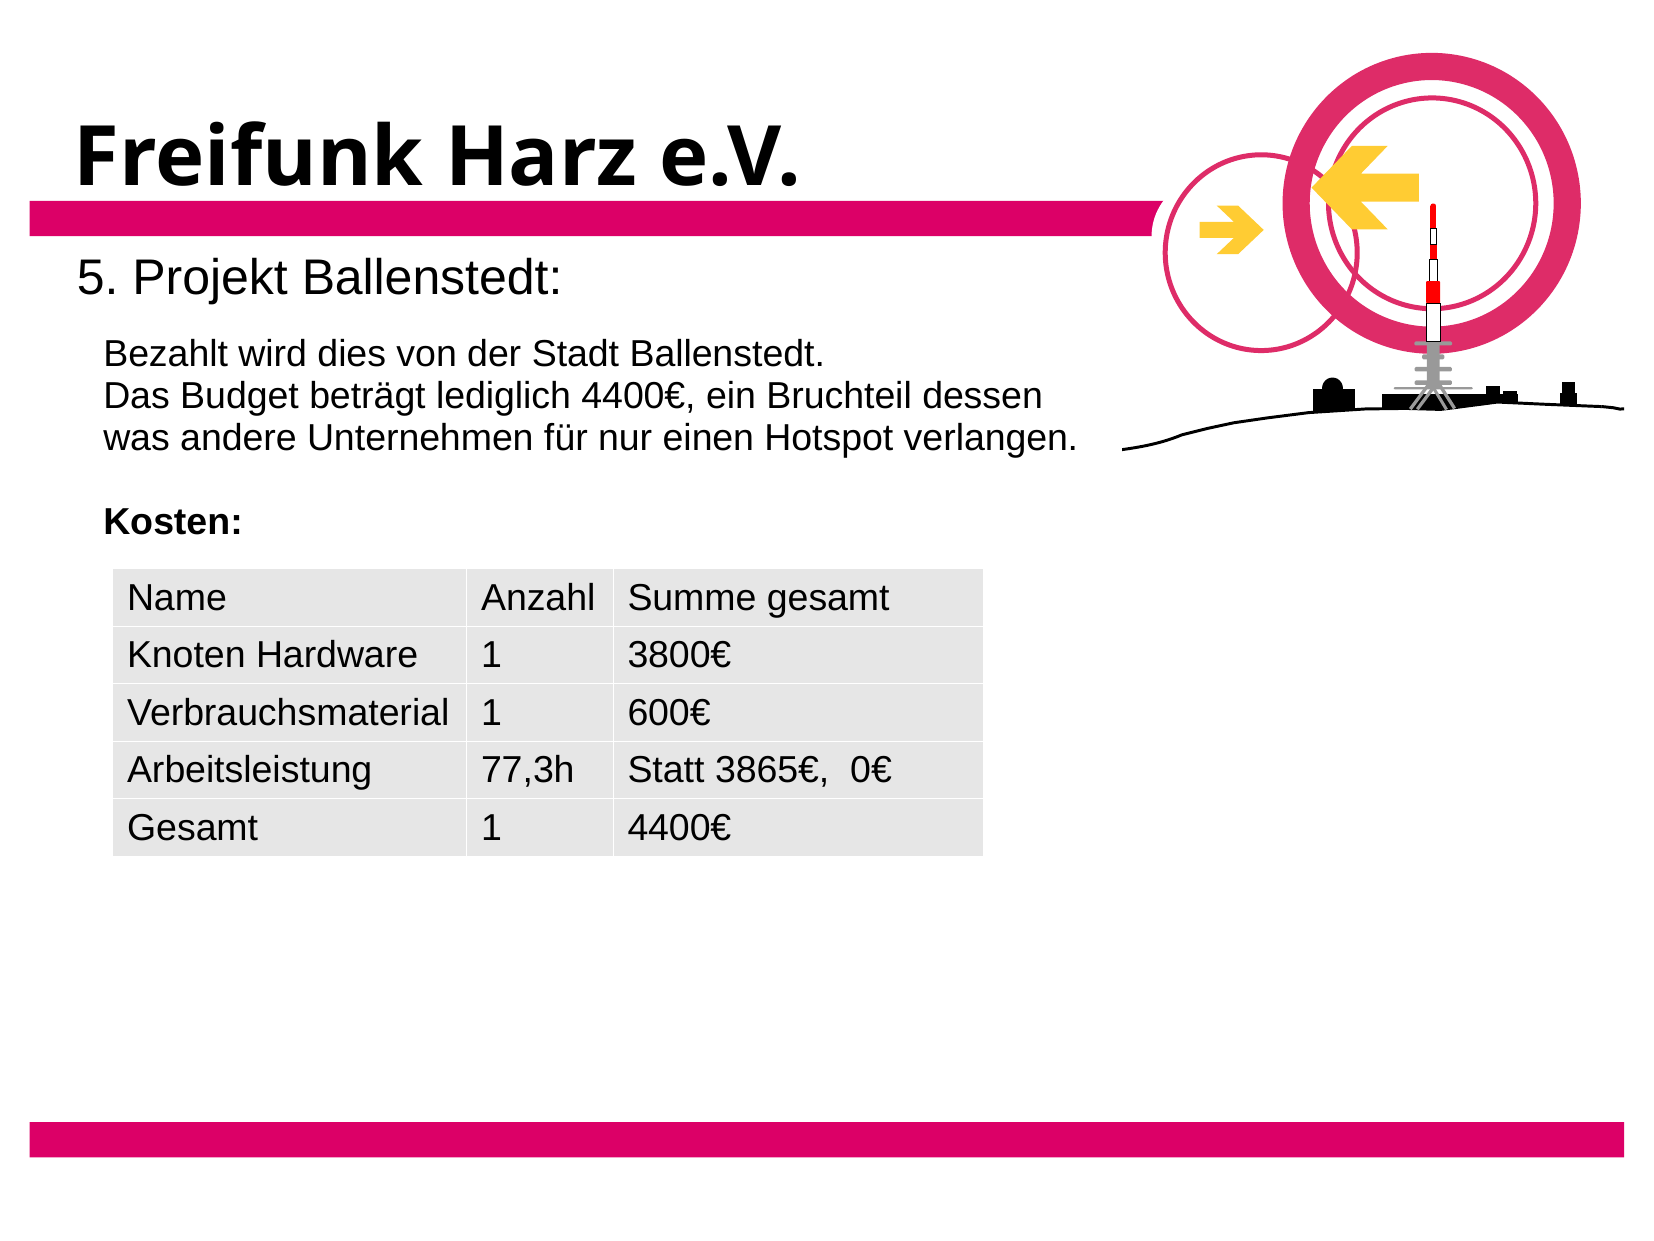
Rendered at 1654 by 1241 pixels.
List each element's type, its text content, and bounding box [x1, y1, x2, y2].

table_cell Arbeitsleistung [113, 742, 466, 798]
table_cell Statt 3865€, 0€ [614, 742, 983, 798]
table_cell Knoten Hardware [113, 627, 466, 683]
text_box Bezahlt wird dies von der Stadt Ballenstedt. Das Budget beträgt lediglich 4400€, ein Bruchteil dessen was andere Unternehmen für nur einen Hotspot verlangen. Kosten: [88, 324, 1123, 552]
table_cell Verbrauchsmaterial [113, 684, 466, 741]
table_cell 4400€ [614, 799, 983, 856]
table_cell 1 [467, 684, 613, 741]
table_cell 600€ [614, 684, 983, 741]
table_cell 77,3h [467, 742, 613, 798]
table_header Name [113, 569, 466, 626]
subtitle 5. Projekt Ballenstedt: [76, 218, 697, 337]
table_header Summe gesamt [614, 569, 983, 626]
table_header Anzahl [467, 569, 613, 626]
table_cell Gesamt [113, 799, 466, 856]
table_cell 1 [467, 627, 613, 683]
table_cell 3800€ [614, 627, 983, 683]
table_cell 1 [467, 799, 613, 856]
